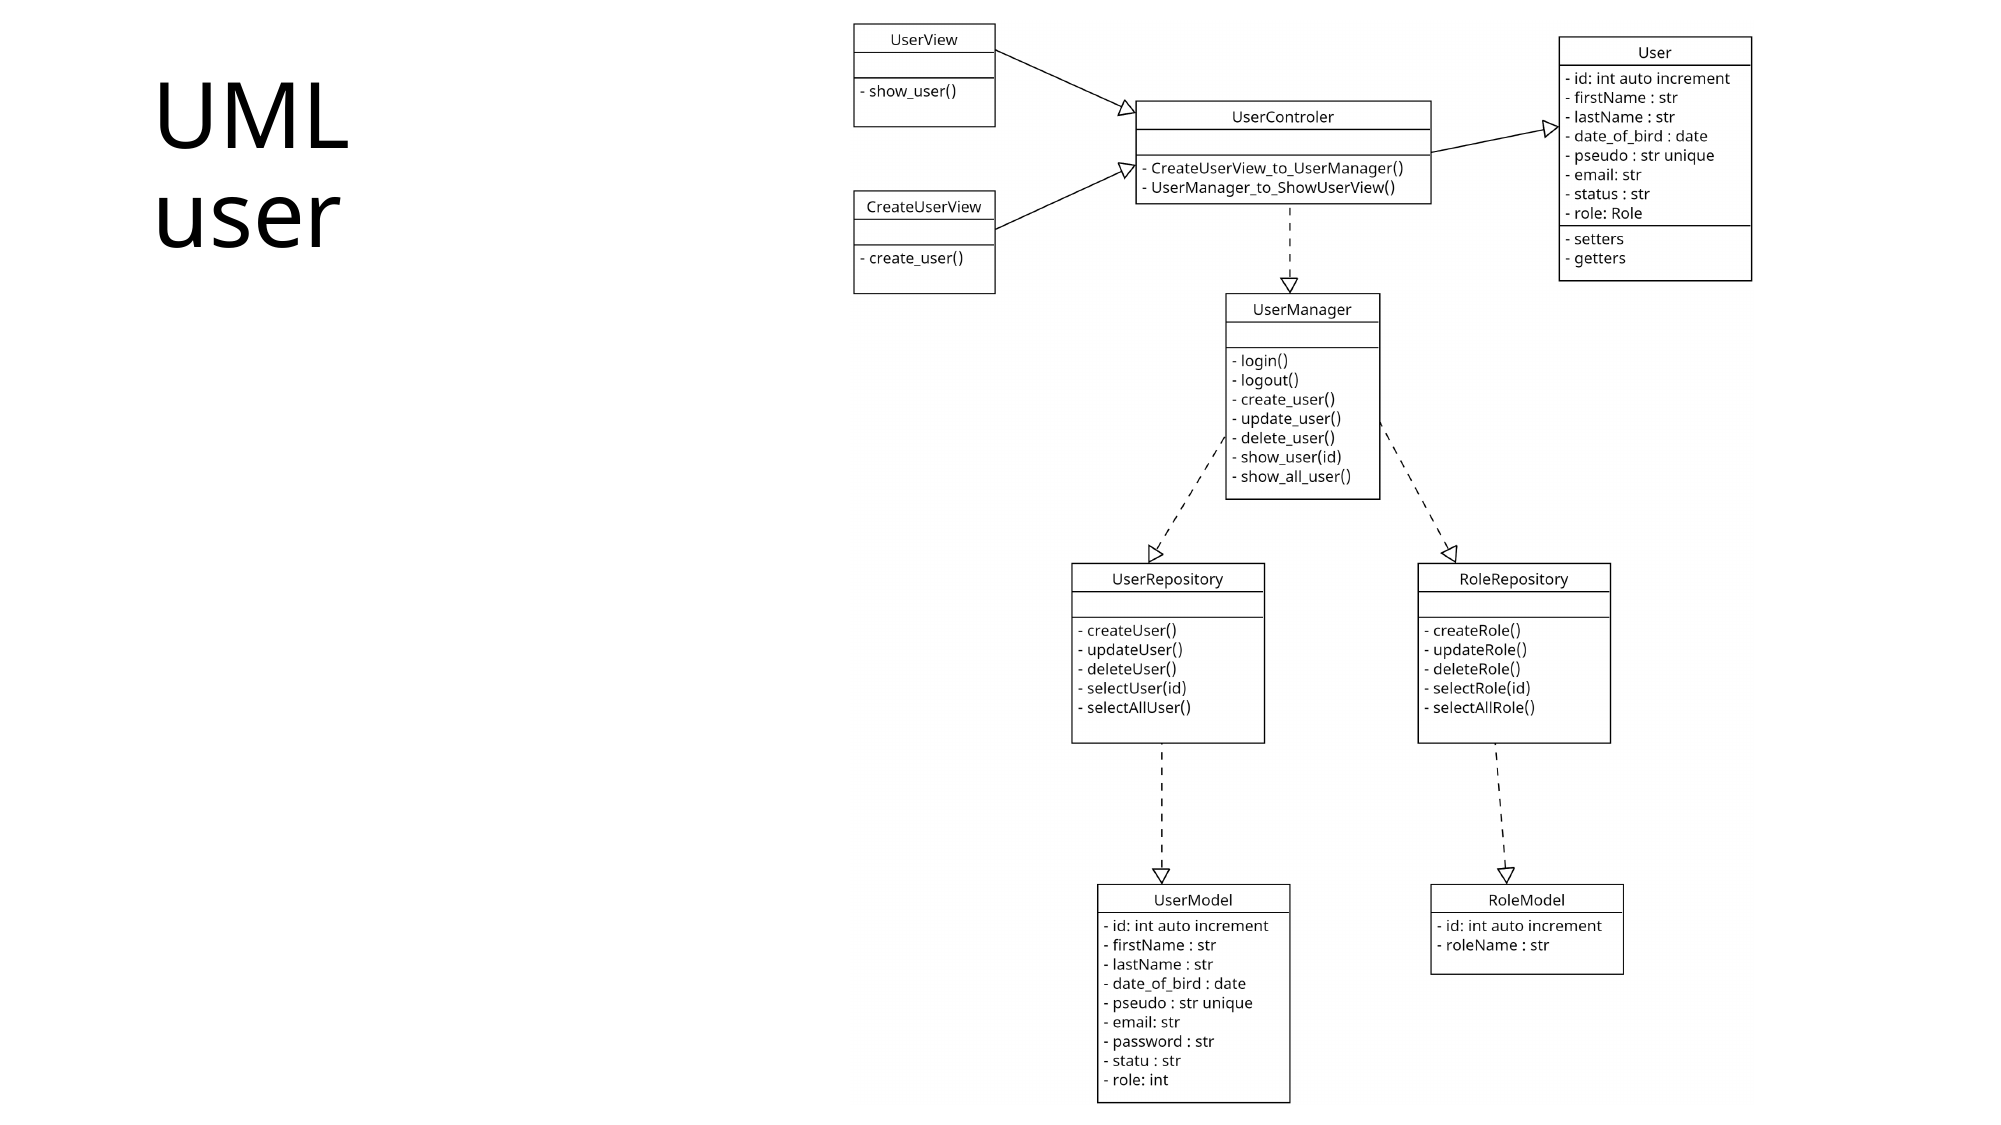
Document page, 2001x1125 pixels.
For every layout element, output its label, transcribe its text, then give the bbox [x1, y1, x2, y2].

title UML user [137, 59, 568, 278]
picture [850, 20, 1754, 1105]
